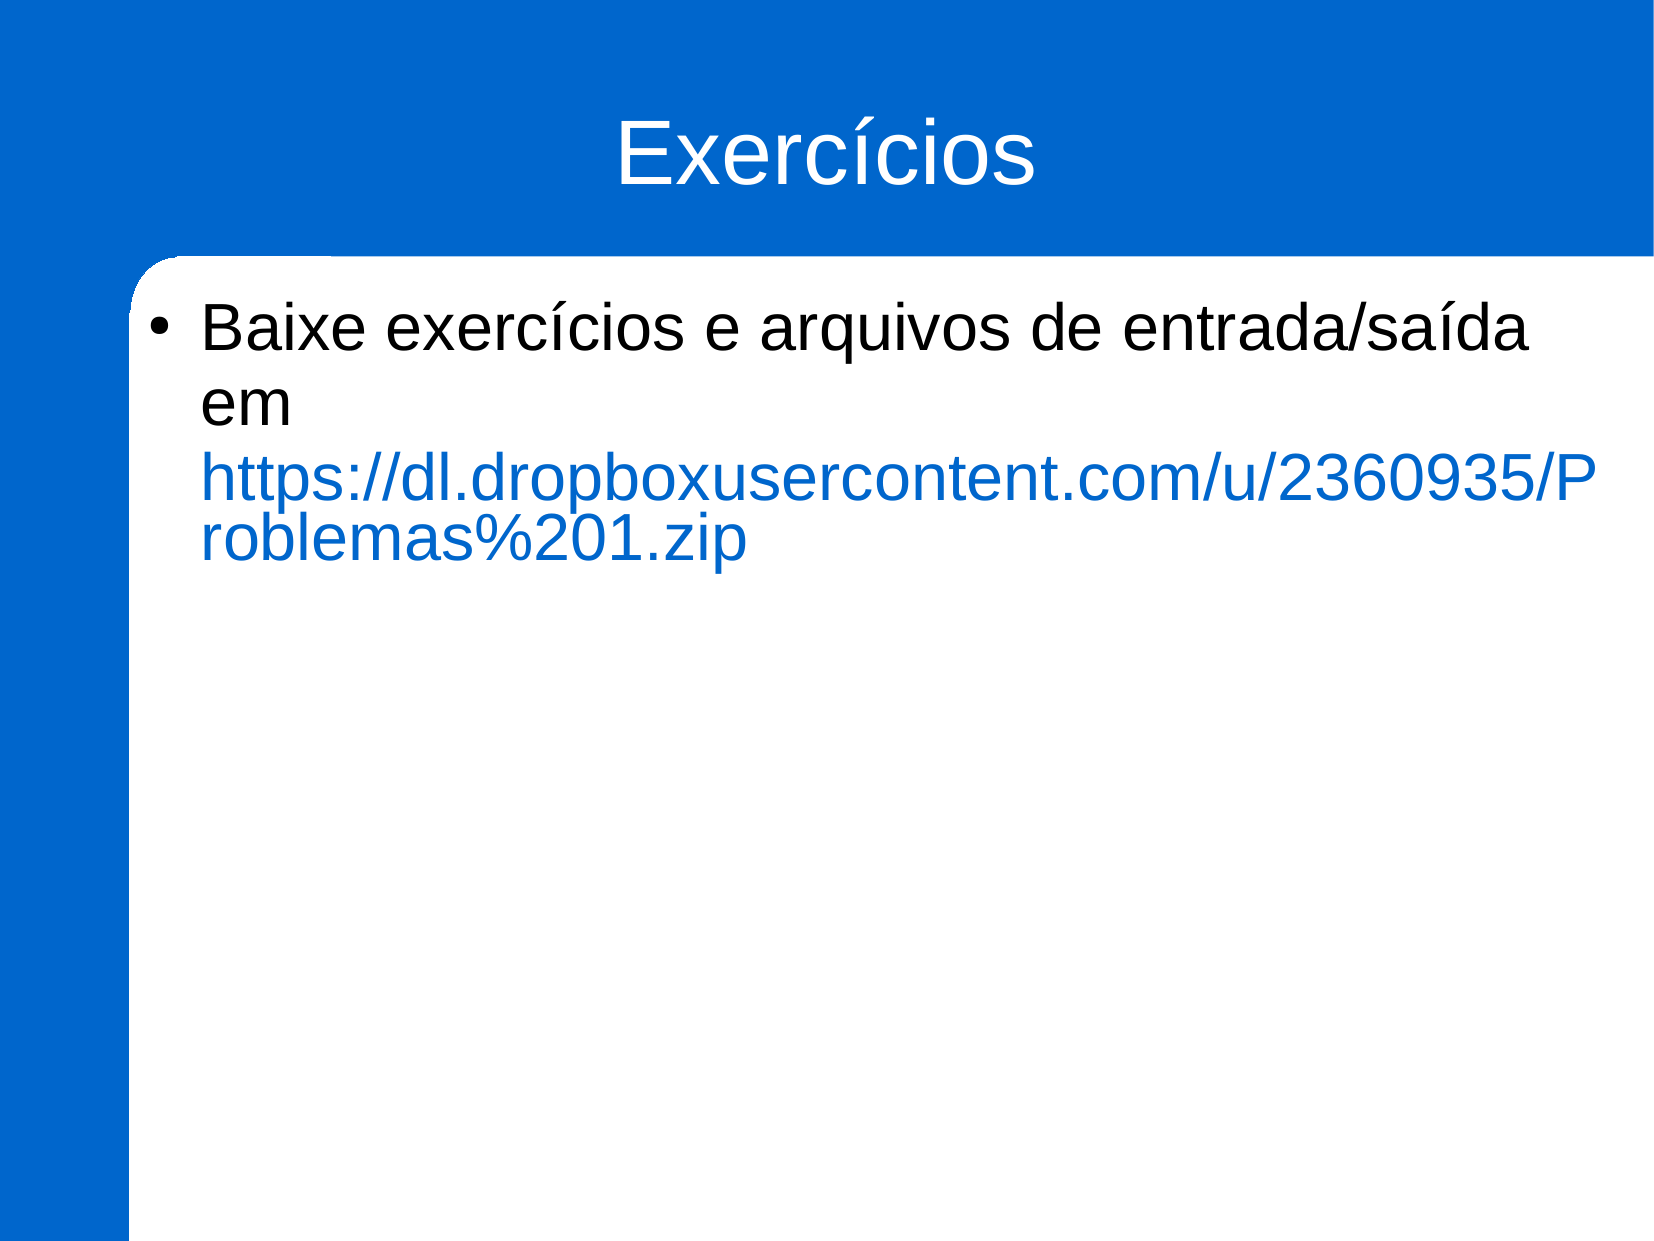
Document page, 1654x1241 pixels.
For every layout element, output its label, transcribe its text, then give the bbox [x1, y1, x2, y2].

title Exercícios [82, 49, 1571, 257]
list Baixe exercícios e arquivos de entrada/saída em https://dl.dropboxusercontent.com/u/2360935/Problemas%201.zip [129, 290, 1619, 1010]
